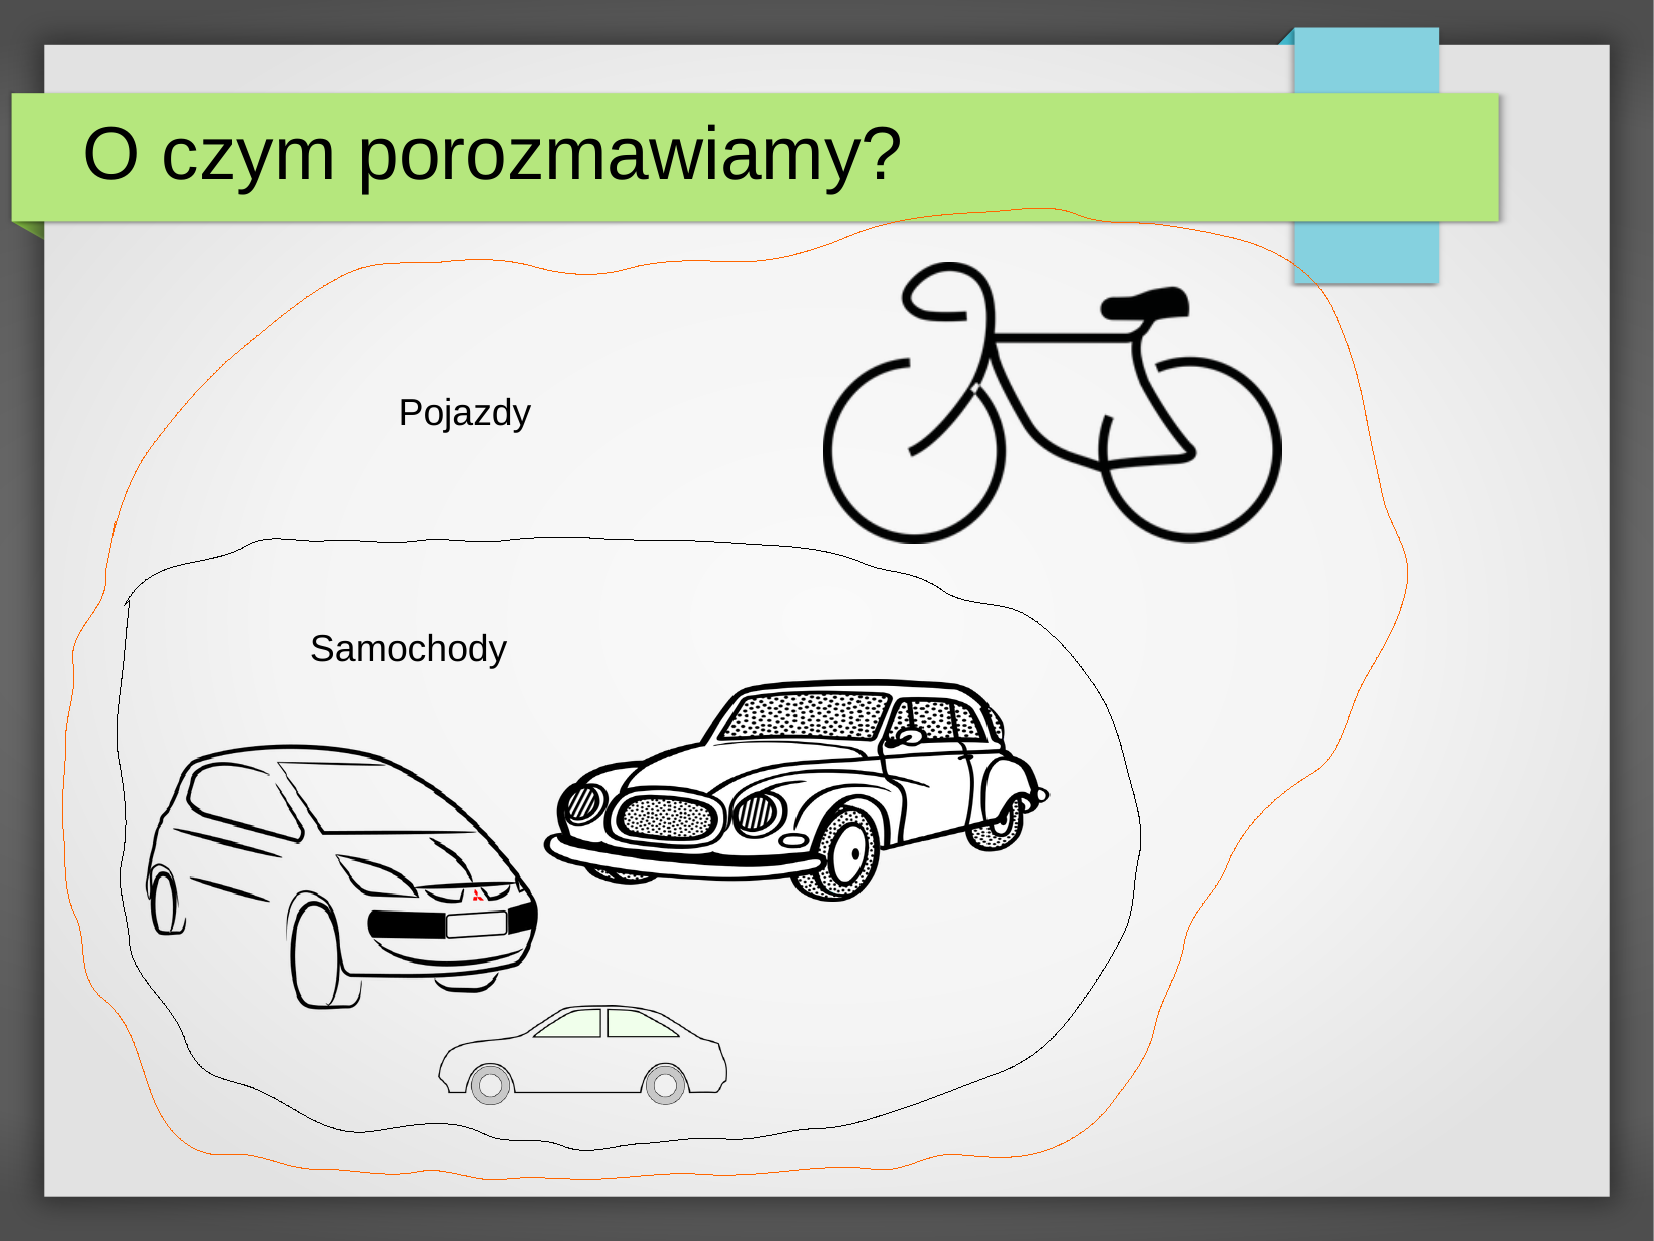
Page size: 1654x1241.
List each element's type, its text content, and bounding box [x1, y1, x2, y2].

title O czym porozmawiamy? [82, 94, 1264, 213]
text_box Pojazdy [383, 383, 547, 441]
text_box Samochody [295, 620, 522, 677]
picture [0, 0, 1654, 1241]
